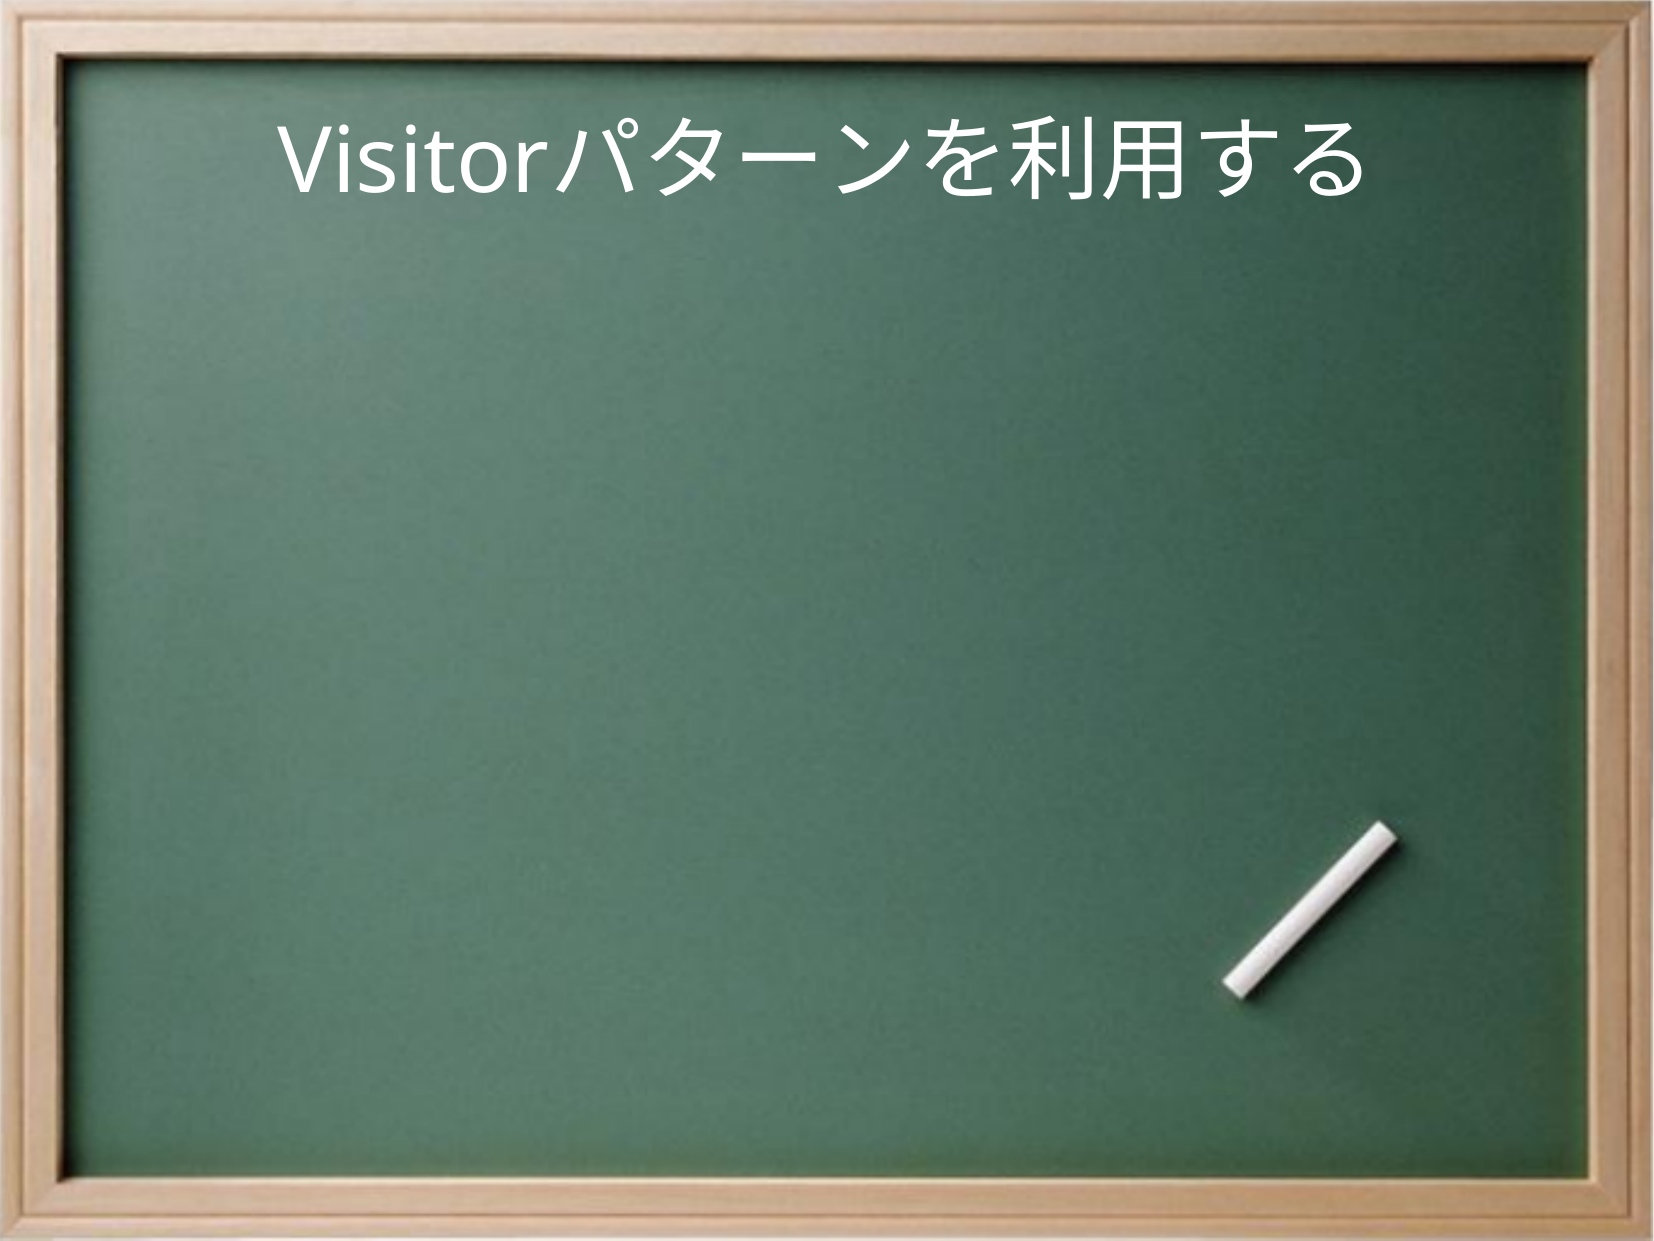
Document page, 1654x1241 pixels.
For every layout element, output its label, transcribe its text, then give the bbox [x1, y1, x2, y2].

picture [0, 0, 1654, 1241]
title Visitorパターンを利用する [82, 49, 1571, 257]
